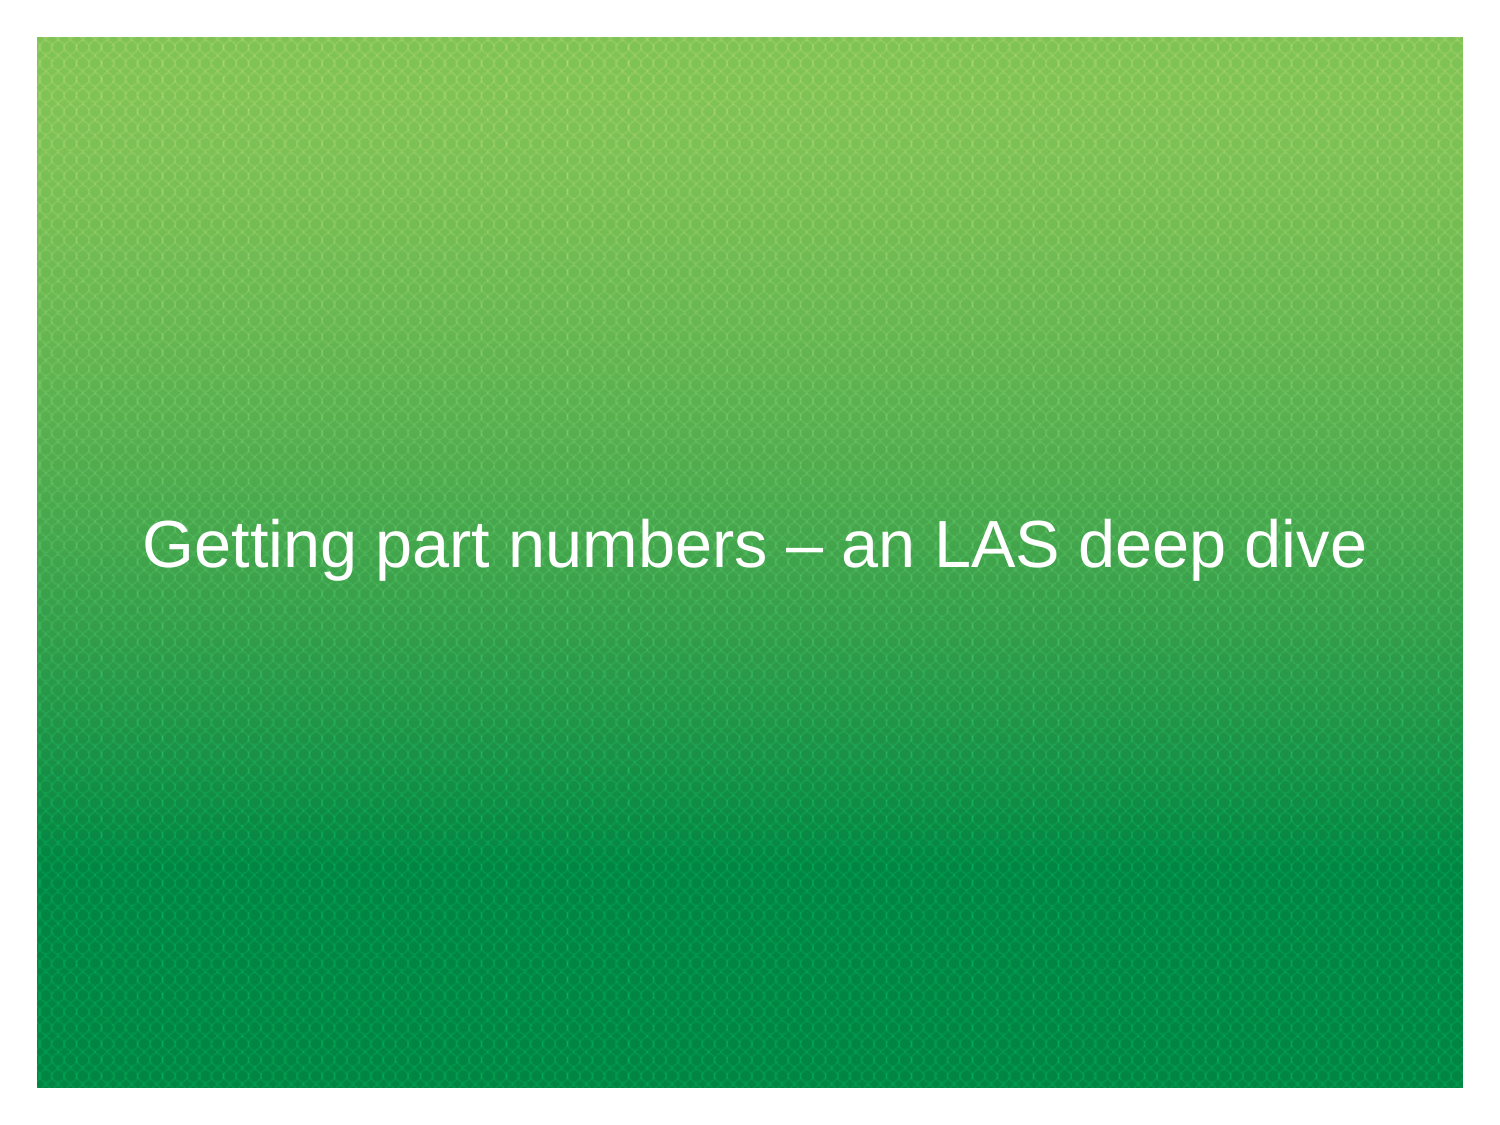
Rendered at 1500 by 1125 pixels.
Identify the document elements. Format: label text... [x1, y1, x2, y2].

picture [37, 37, 1463, 1088]
title Getting part numbers – an LAS deep dive [135, 450, 1369, 638]
